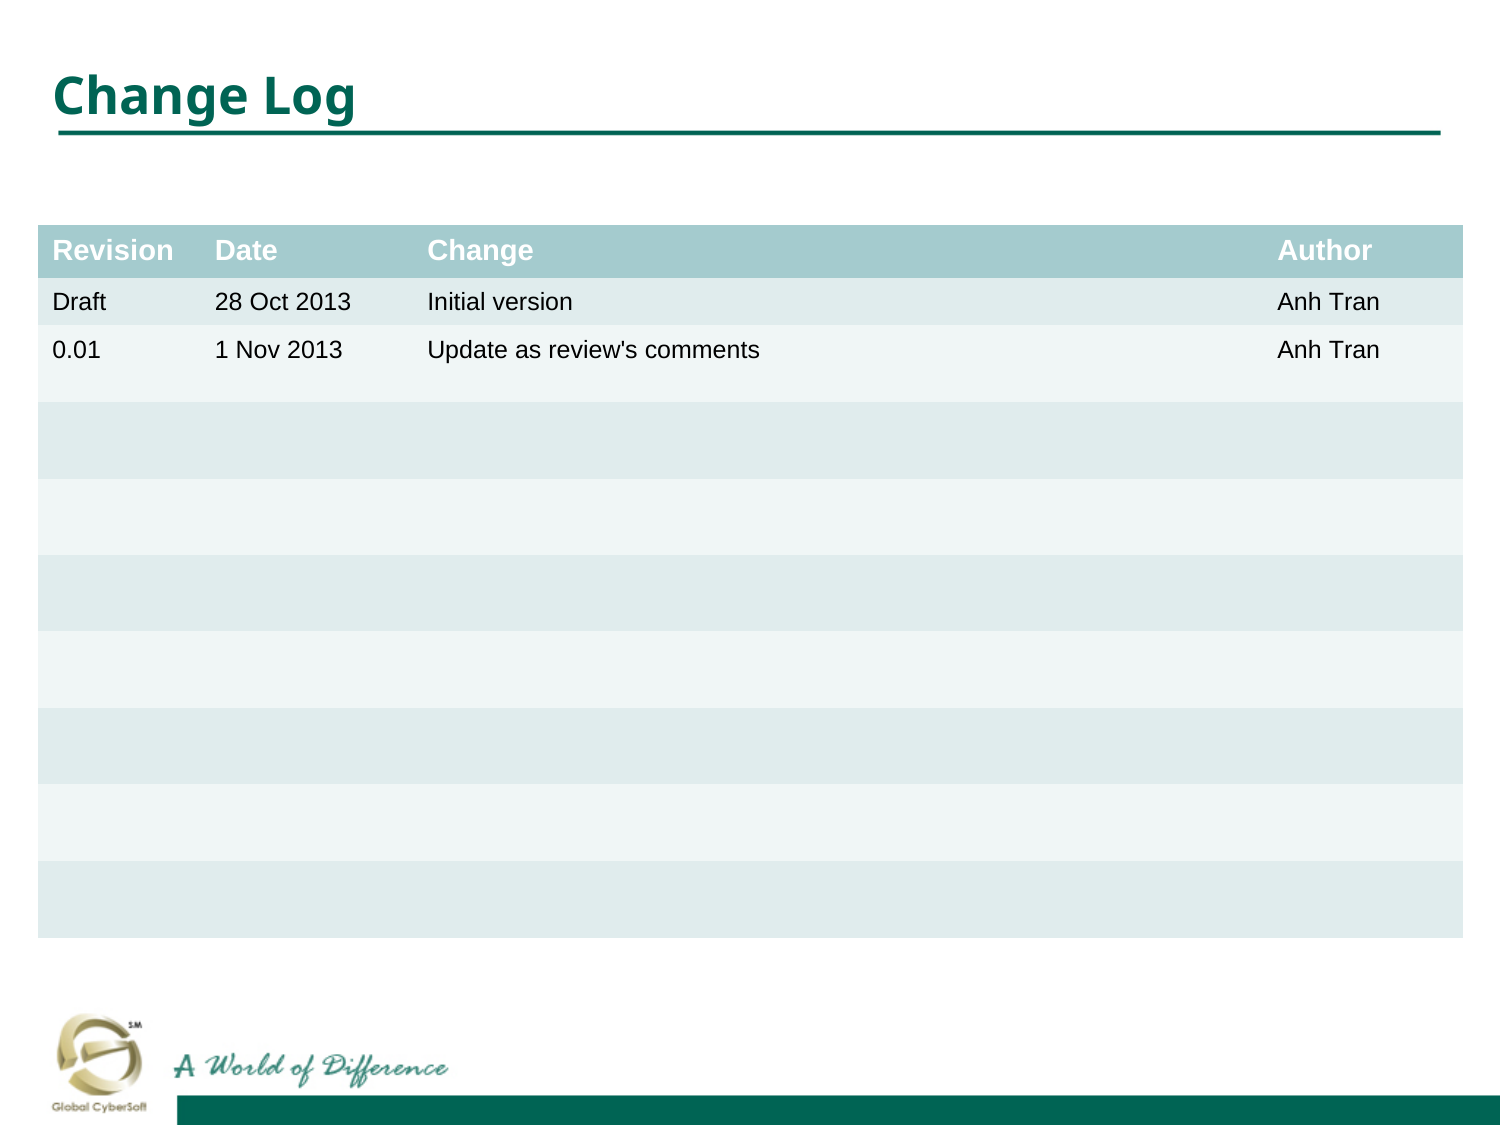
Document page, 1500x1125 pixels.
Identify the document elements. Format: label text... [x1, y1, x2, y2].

title Change Log [37, 0, 1463, 188]
table_cell [200, 631, 413, 708]
table_cell [200, 555, 413, 631]
table_cell [200, 784, 413, 861]
table_cell Update as review's comments [413, 325, 1262, 402]
table_cell [1262, 784, 1463, 861]
table_cell [38, 708, 200, 784]
table_cell [1262, 479, 1463, 555]
table_cell [38, 555, 200, 631]
table_cell [200, 861, 413, 938]
table_cell 0.01 [38, 325, 200, 402]
table_cell [38, 861, 200, 938]
table_cell Initial version [413, 278, 1262, 325]
table_cell [413, 402, 1262, 479]
table_cell [200, 402, 413, 479]
table_cell [1262, 861, 1463, 938]
table_cell [1262, 708, 1463, 784]
table_cell [200, 708, 413, 784]
table_cell [413, 708, 1262, 784]
table_header Author [1262, 225, 1463, 278]
table_header Date [200, 225, 413, 278]
table_cell [1262, 402, 1463, 479]
table_cell Draft [38, 278, 200, 325]
table_cell Anh Tran [1262, 278, 1463, 325]
table_cell [200, 479, 413, 555]
table_cell 1 Nov 2013 [200, 325, 413, 402]
table_cell [38, 479, 200, 555]
table_cell [38, 784, 200, 861]
table_cell [413, 631, 1262, 708]
table_cell [413, 784, 1262, 861]
table_header Revision [38, 225, 200, 278]
table_cell [413, 861, 1262, 938]
table_cell 28 Oct 2013 [200, 278, 413, 325]
table_cell [413, 479, 1262, 555]
table_cell [38, 402, 200, 479]
table_header Change [413, 225, 1262, 278]
table_cell Anh Tran [1262, 325, 1463, 402]
table_cell [38, 631, 200, 708]
table_cell [413, 555, 1262, 631]
table_cell [1262, 555, 1463, 631]
table_cell [1262, 631, 1463, 708]
picture [0, 0, 1500, 1125]
